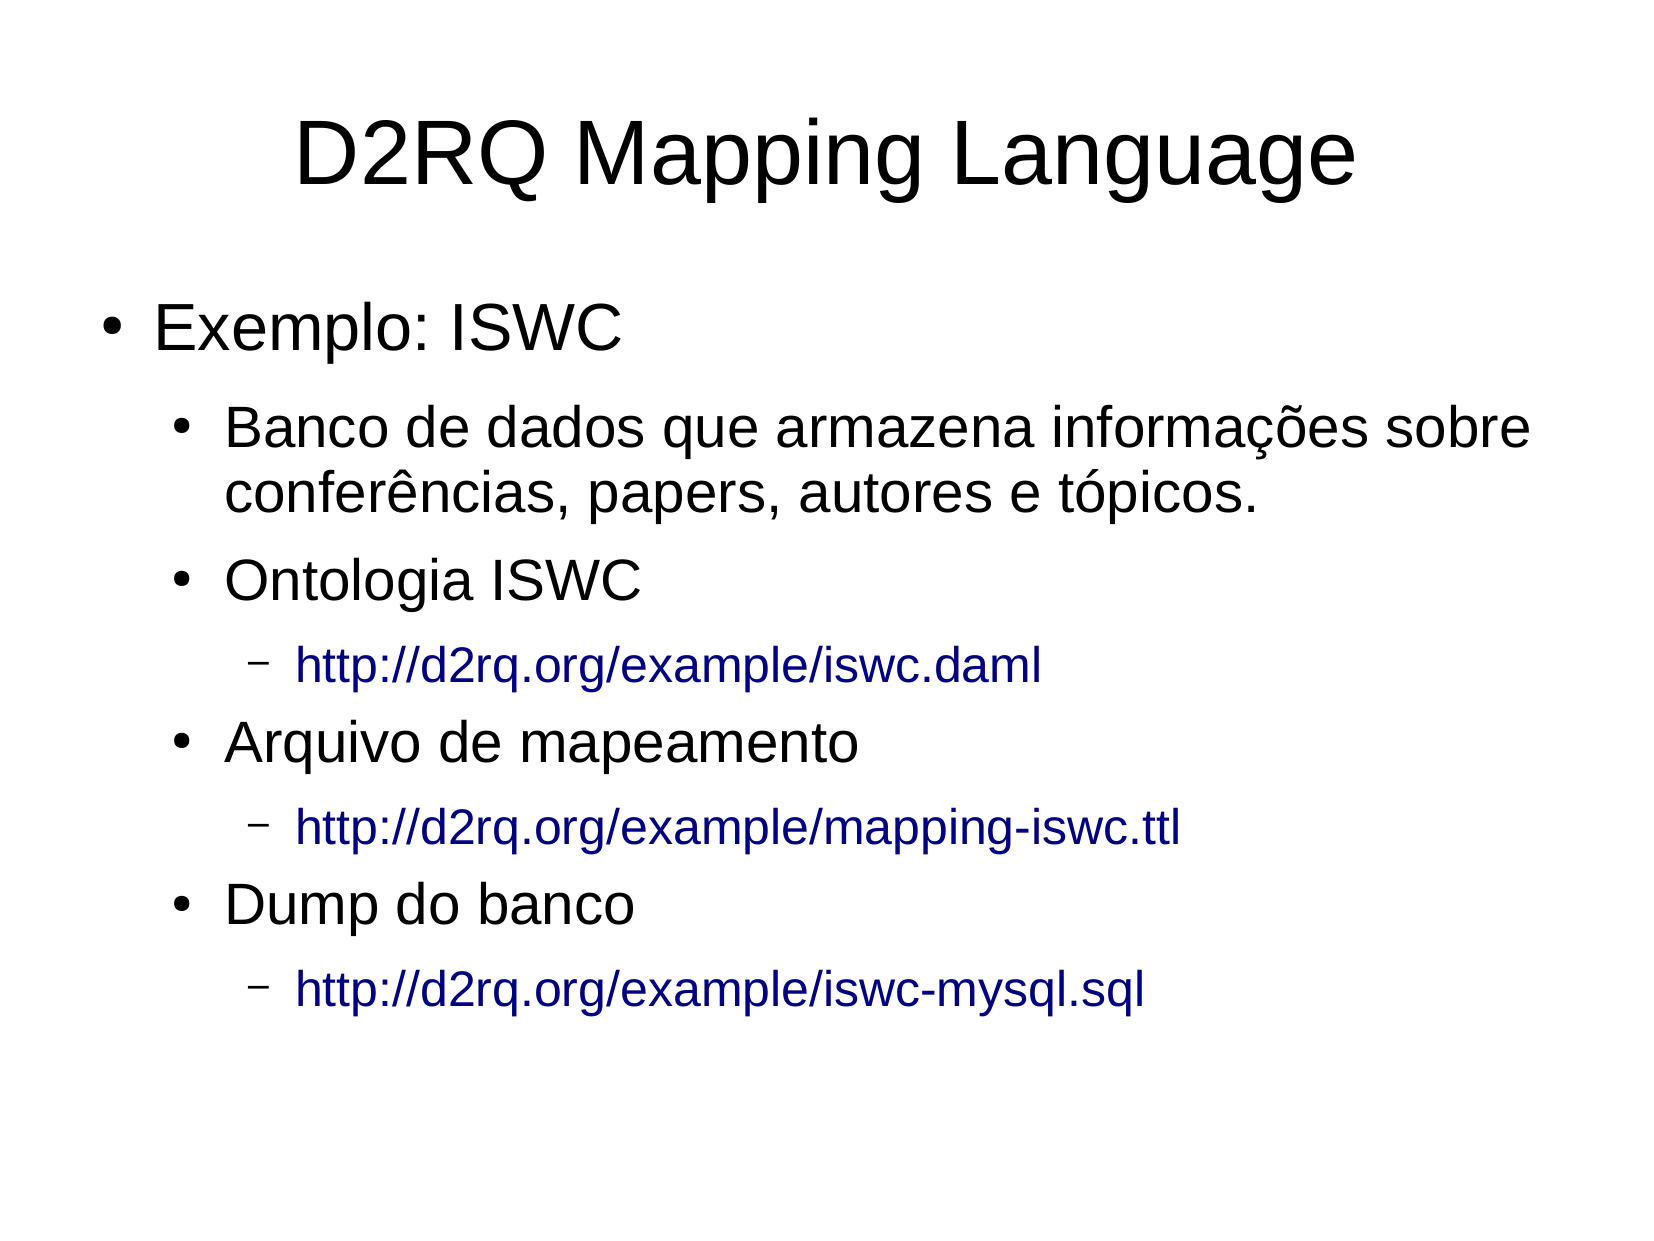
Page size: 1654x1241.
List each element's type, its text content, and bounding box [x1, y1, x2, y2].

title D2RQ Mapping Language [82, 56, 1571, 250]
list Exemplo: ISWC Banco de dados que armazena informações sobre conferências, papers, autores e tópicos. Ontologia ISWC http://d2rq.org/example/iswc.daml Arquivo de mapeamento http://d2rq.org/example/mapping-iswc.ttl Dump do banco http://d2rq.org/example/iswc-mysql.sql [82, 290, 1571, 1094]
